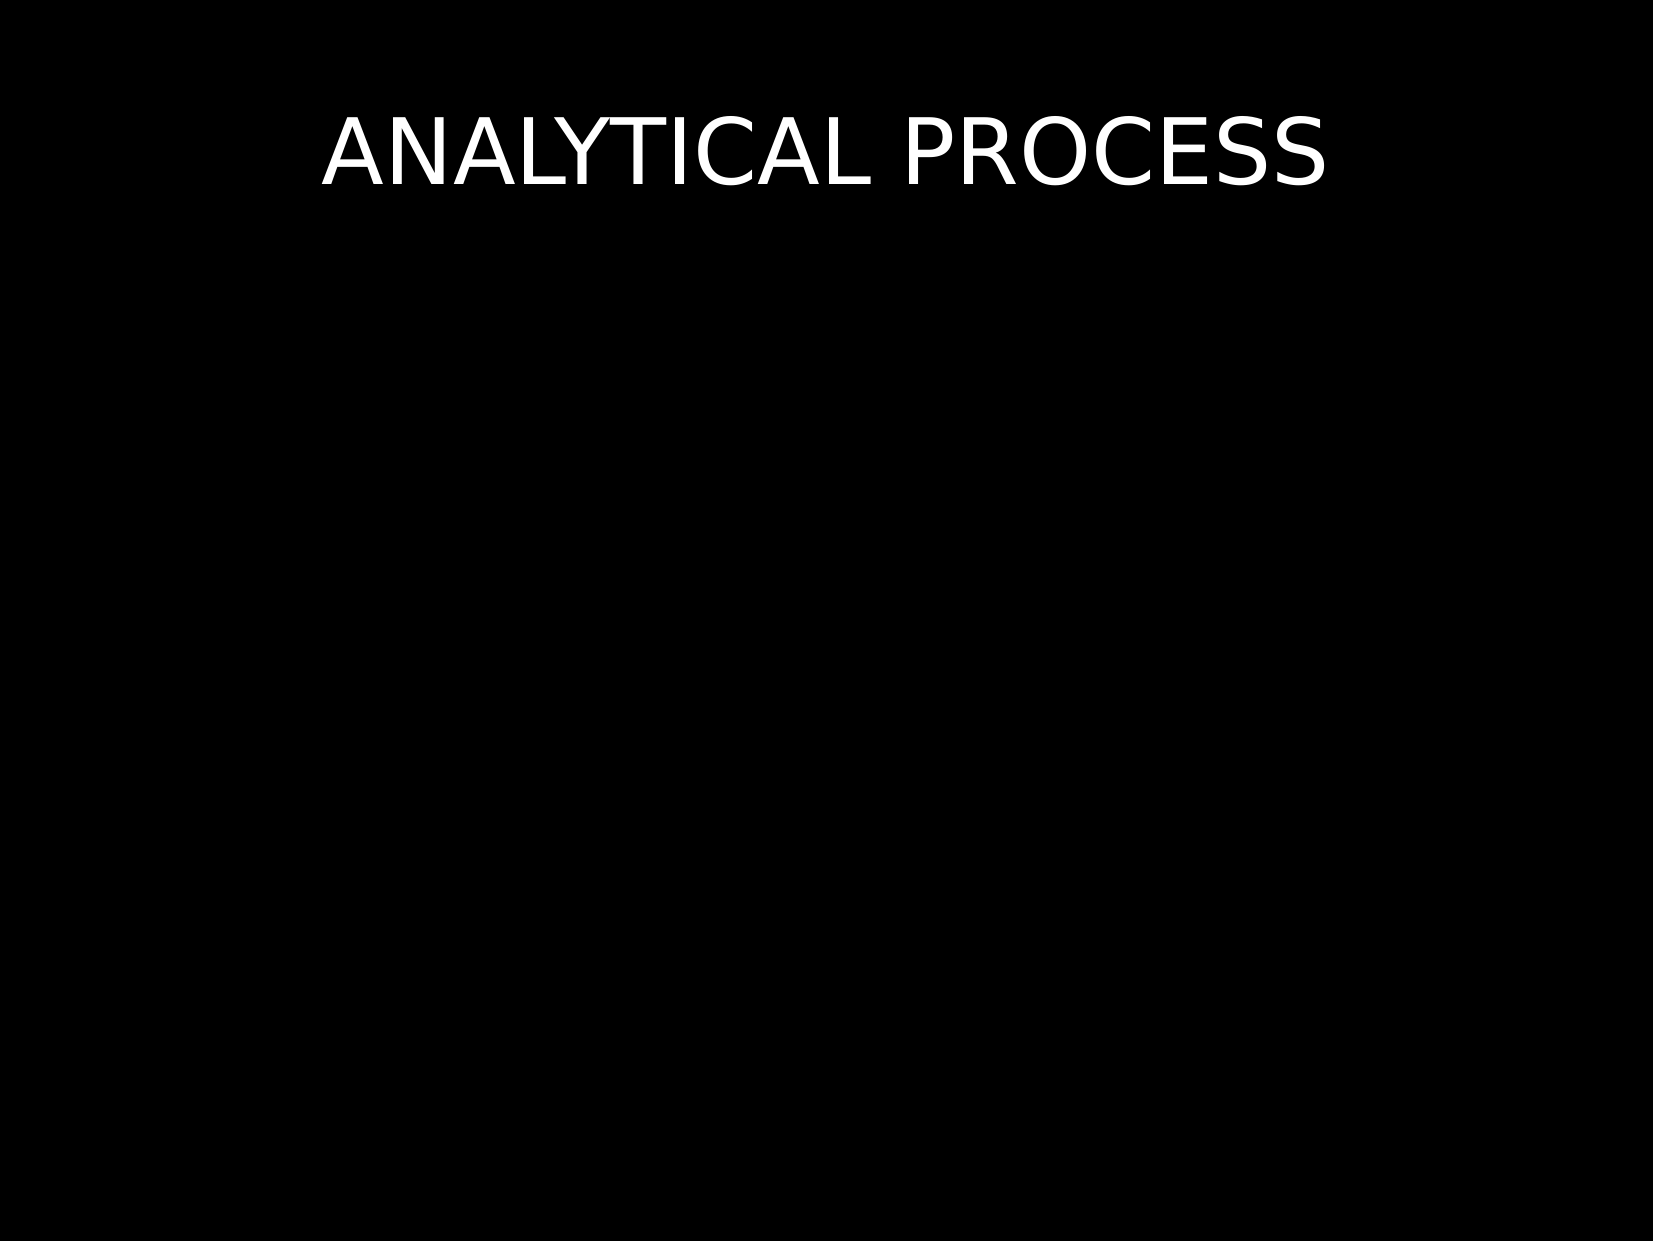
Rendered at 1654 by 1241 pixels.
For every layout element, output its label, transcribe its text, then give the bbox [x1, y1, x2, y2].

title ANALYTICAL PROCESS [82, 56, 1571, 250]
